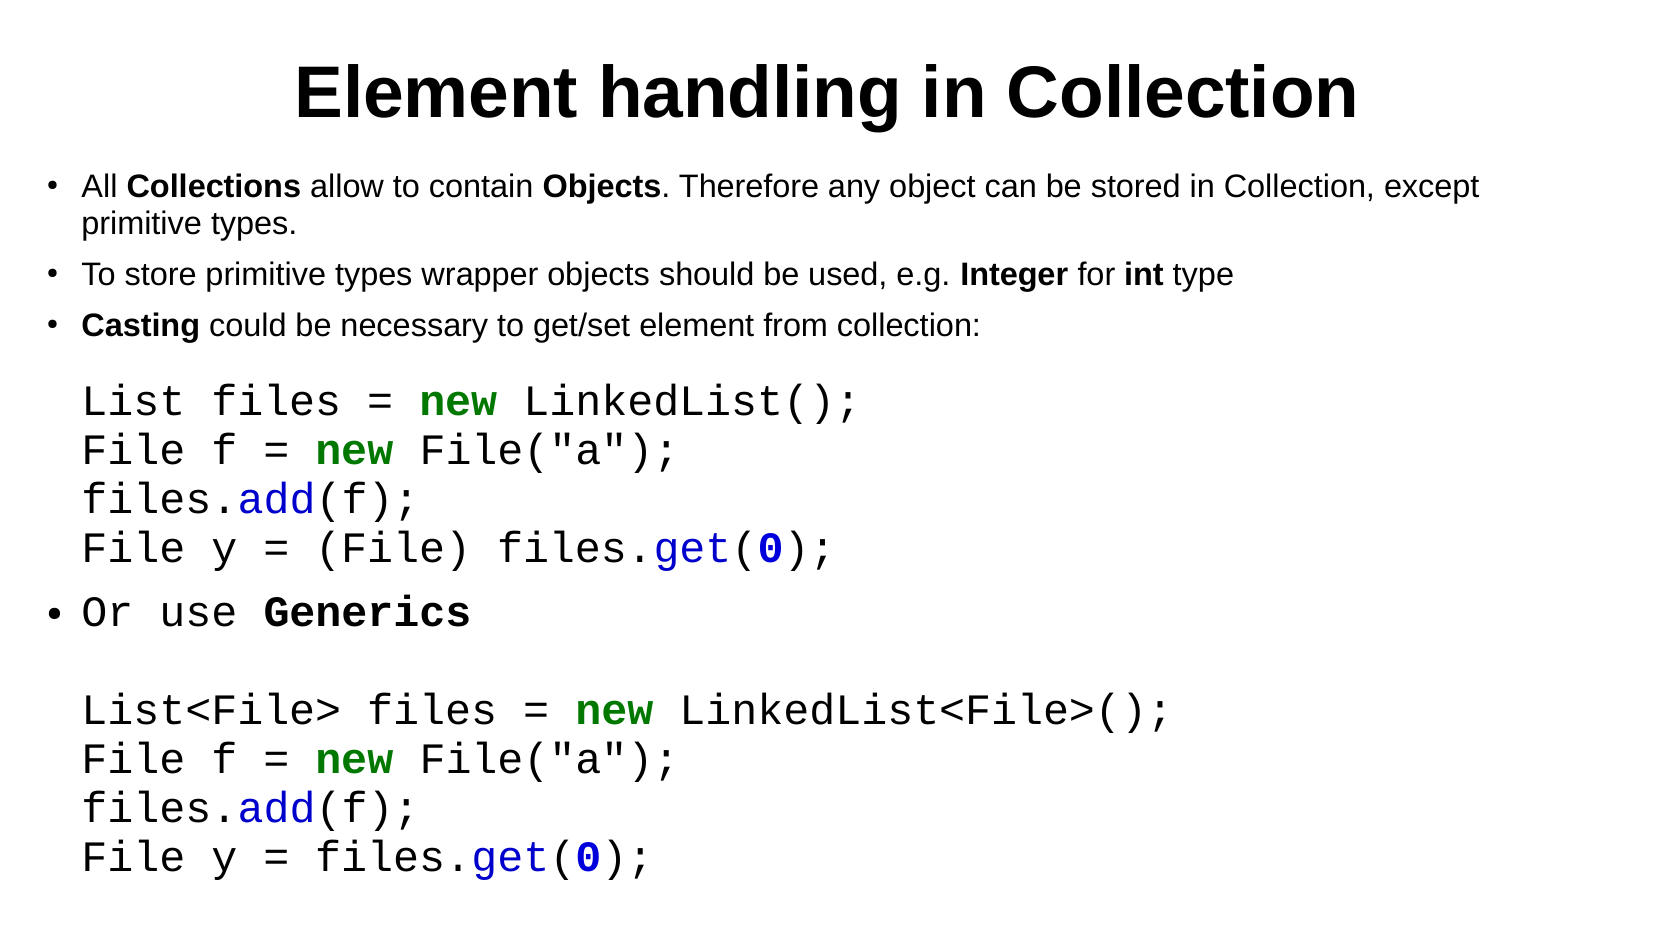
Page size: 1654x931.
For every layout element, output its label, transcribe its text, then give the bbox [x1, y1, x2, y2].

title Element handling in Collection [82, 37, 1571, 147]
list All Collections allow to contain Objects. Therefore any object can be stored in Collection, except primitive types. To store primitive types wrapper objects should be used, e.g. Integer for int type Casting could be necessary to get/set element from collection: List files = new LinkedList(); File f = new File("a"); files.add(f); File y = (File) files.get(0); Or use Generics List<File> files = new LinkedList<File>(); File f = new File("a"); files.add(f); File y = files.get(0); [35, 168, 1607, 895]
